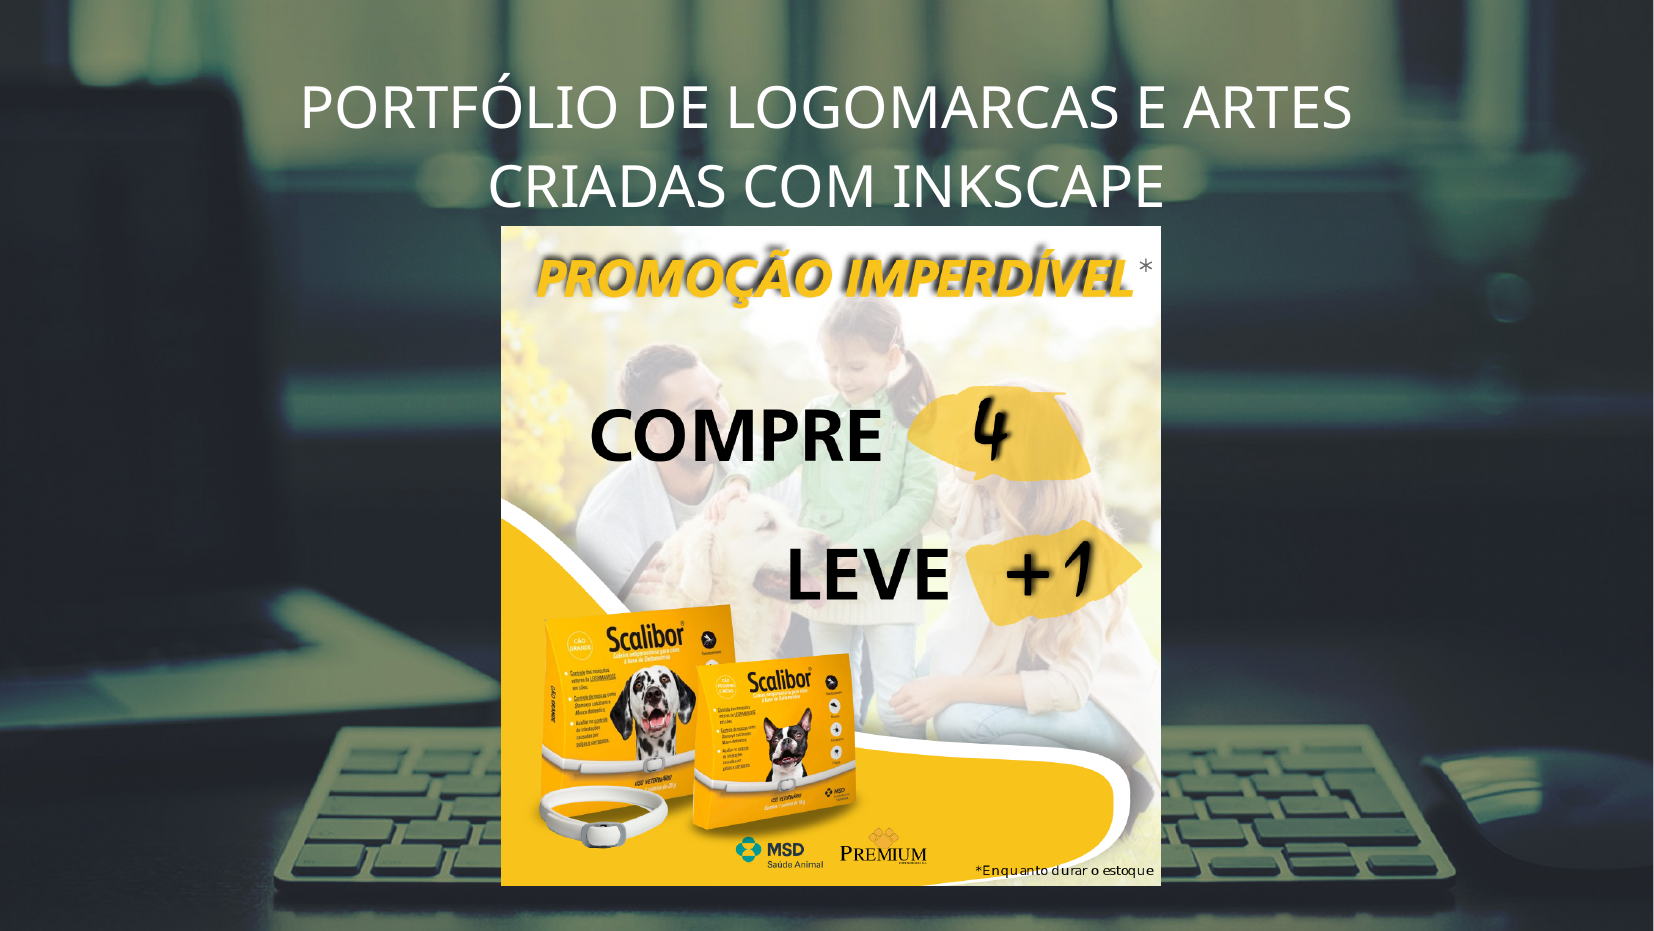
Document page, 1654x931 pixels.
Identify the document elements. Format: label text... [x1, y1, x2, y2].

text_box PORTFÓLIO DE LOGOMARCAS E ARTES CRIADAS COM INKSCAPE [236, 59, 1418, 263]
picture [0, 0, 1654, 931]
